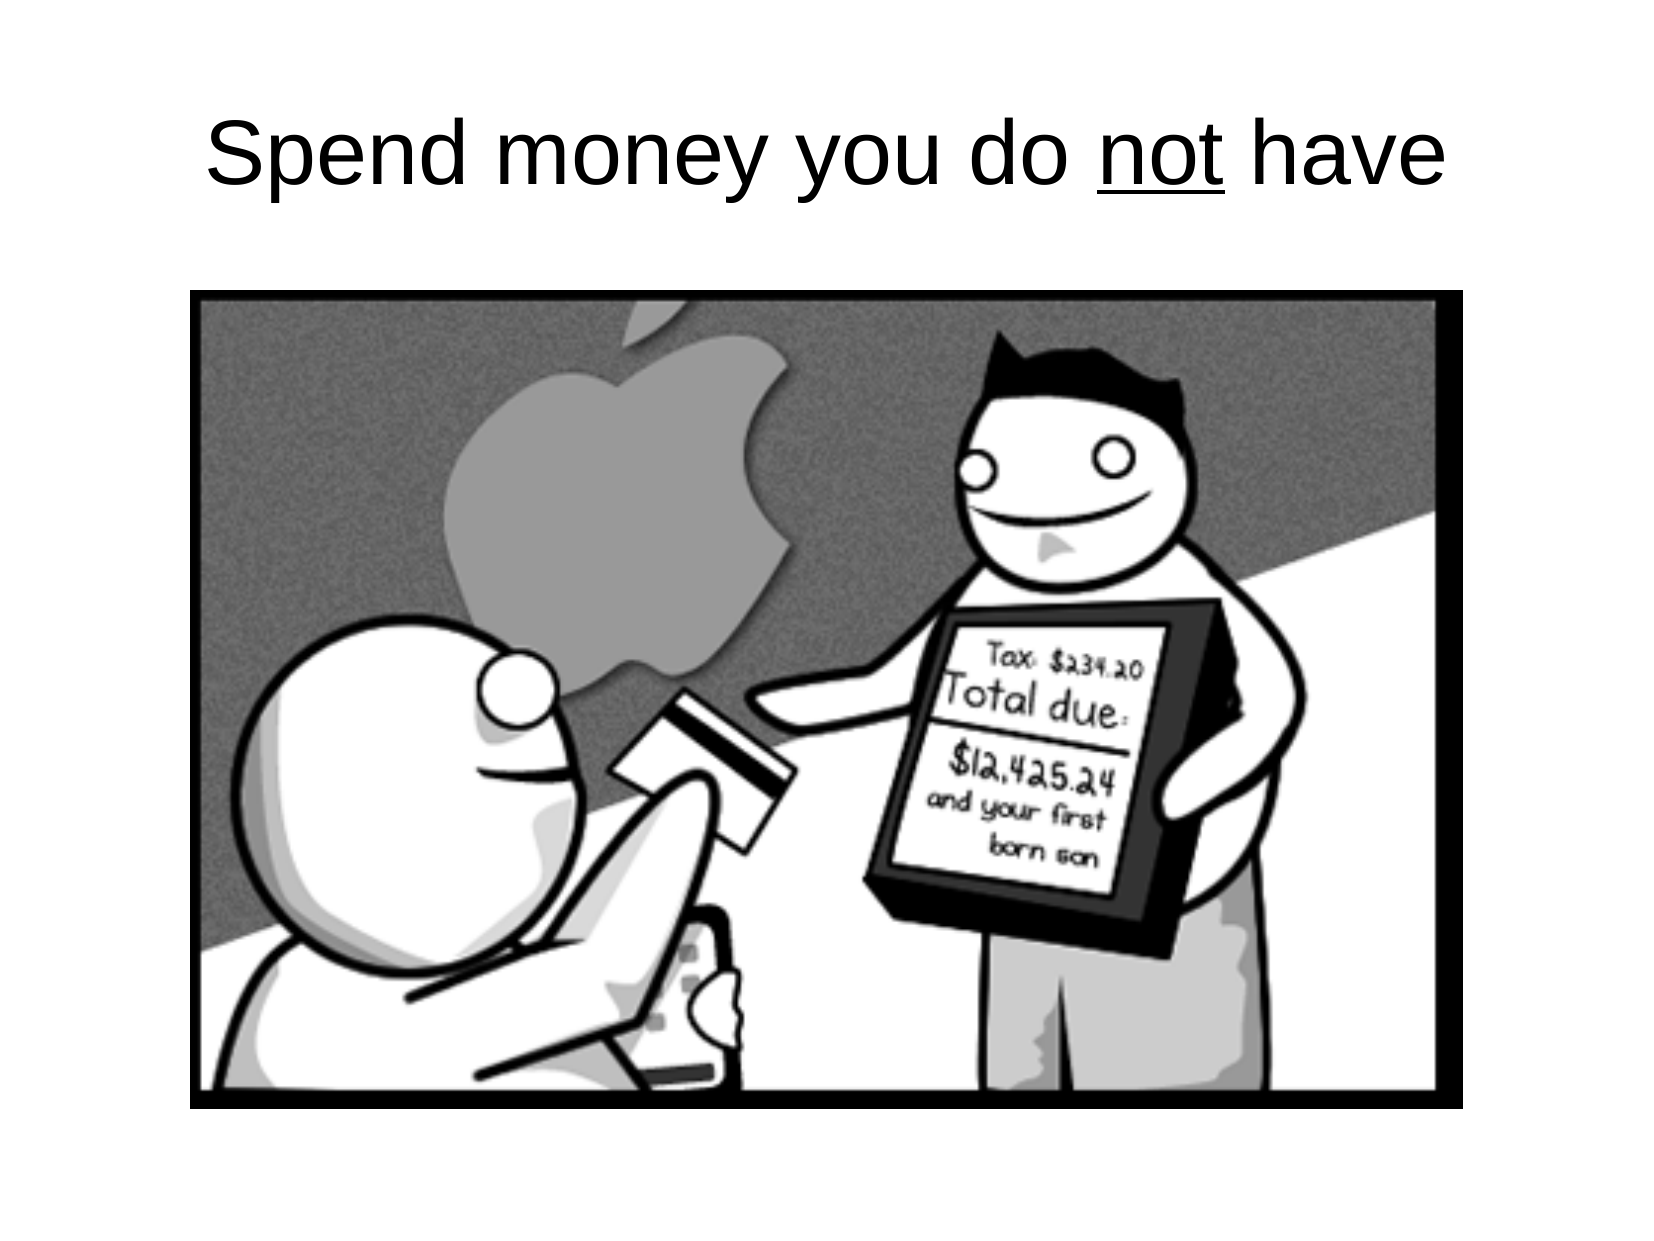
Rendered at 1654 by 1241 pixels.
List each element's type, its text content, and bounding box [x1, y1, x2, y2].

picture [190, 290, 1463, 1109]
title Spend money you do not have [82, 49, 1571, 257]
